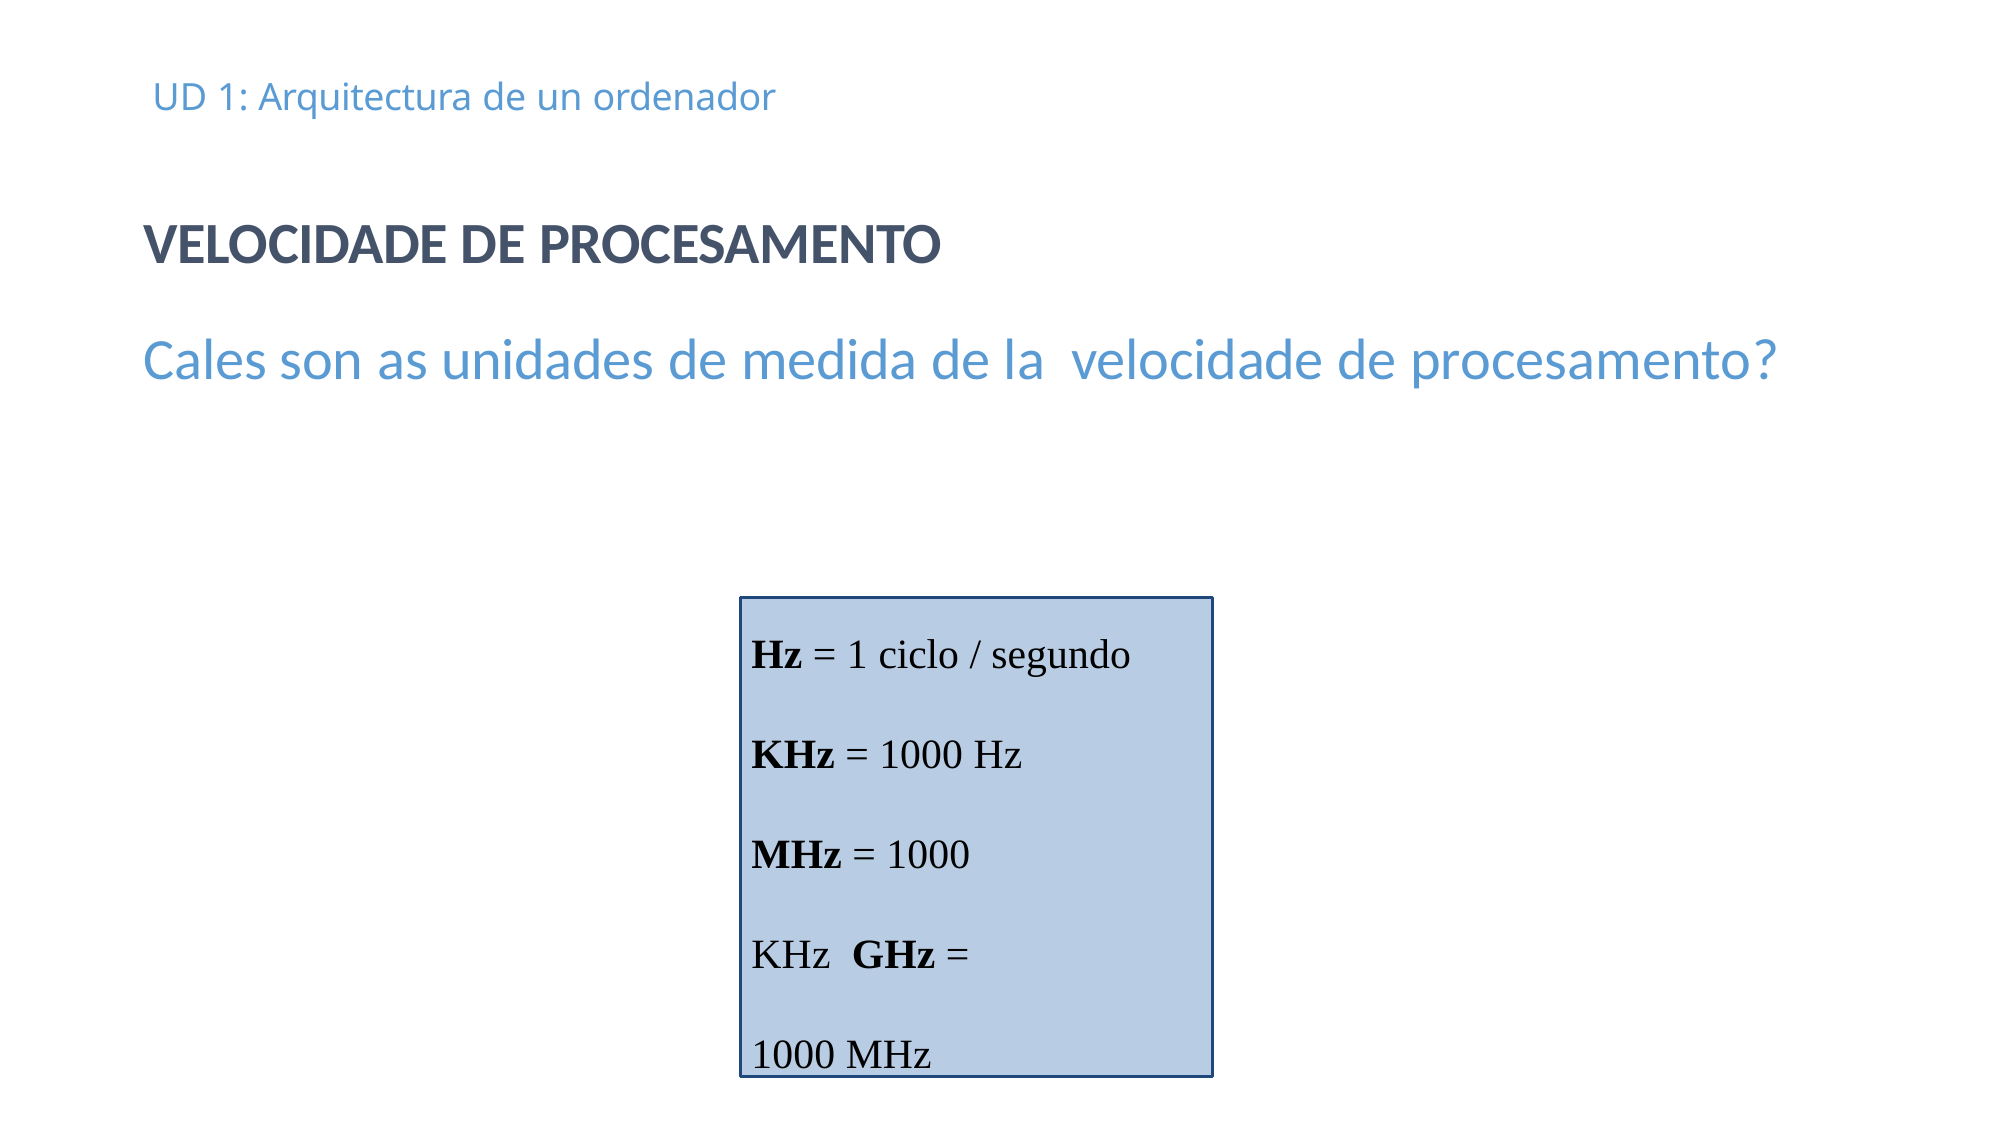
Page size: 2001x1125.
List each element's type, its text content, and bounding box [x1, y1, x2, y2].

text_box Hz = 1 ciclo / segundo KHz = 1000 Hz MHz = 1000 KHz GHz = 1000 MHz [740, 597, 1213, 1077]
text_box Cales son as unidades de medida de la velocidade de procesamento? [141, 318, 1843, 391]
text_box UD 1: Arquitectura de un ordenador [150, 70, 1063, 118]
title VELOCIDADE DE PROCESAMENTO [141, 202, 1424, 318]
